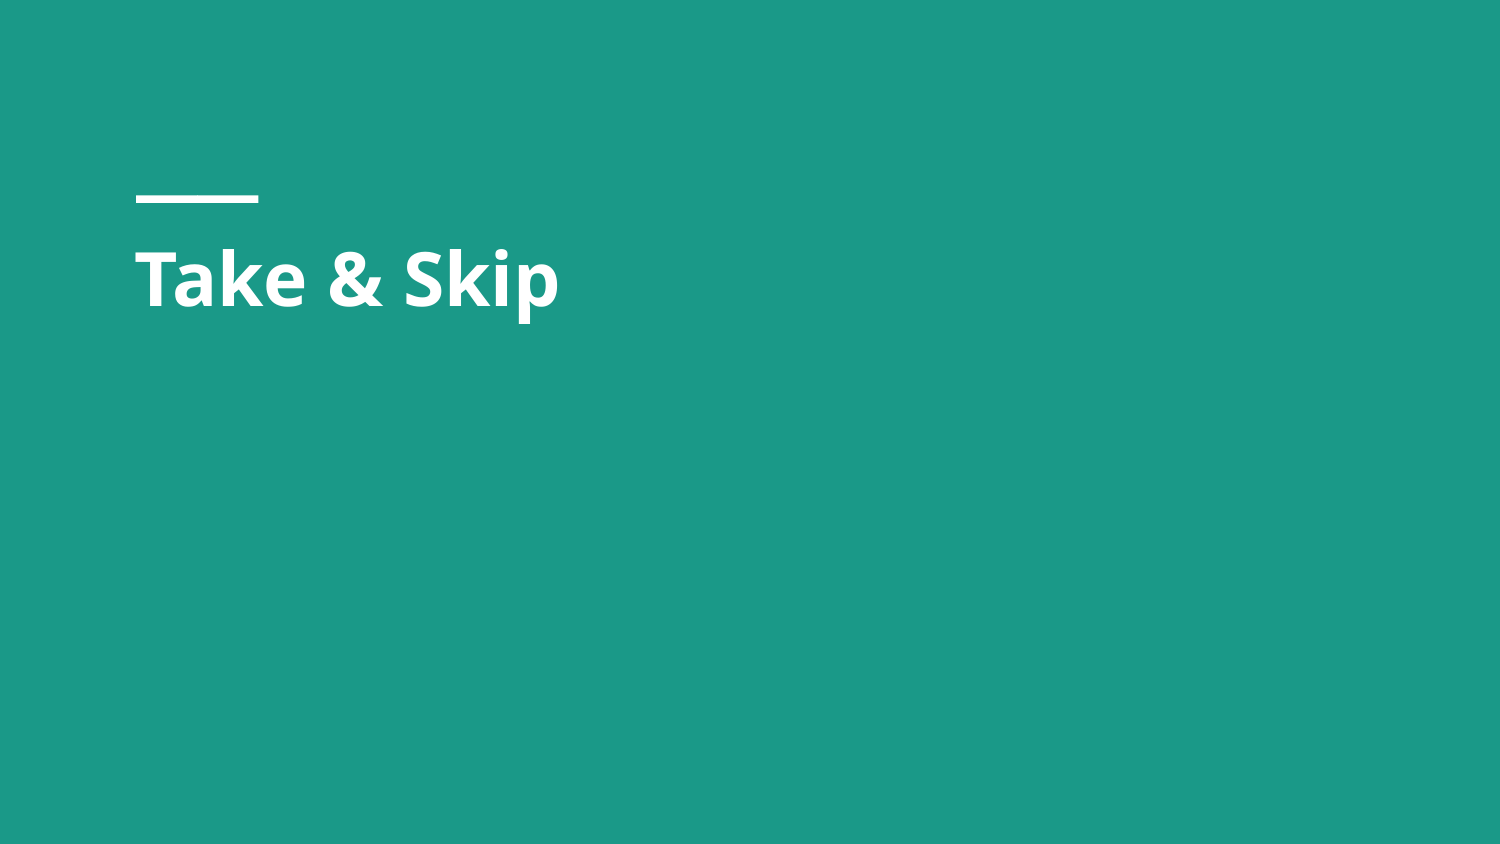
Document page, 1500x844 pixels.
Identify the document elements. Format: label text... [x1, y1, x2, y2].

title Take & Skip [119, 216, 1381, 466]
